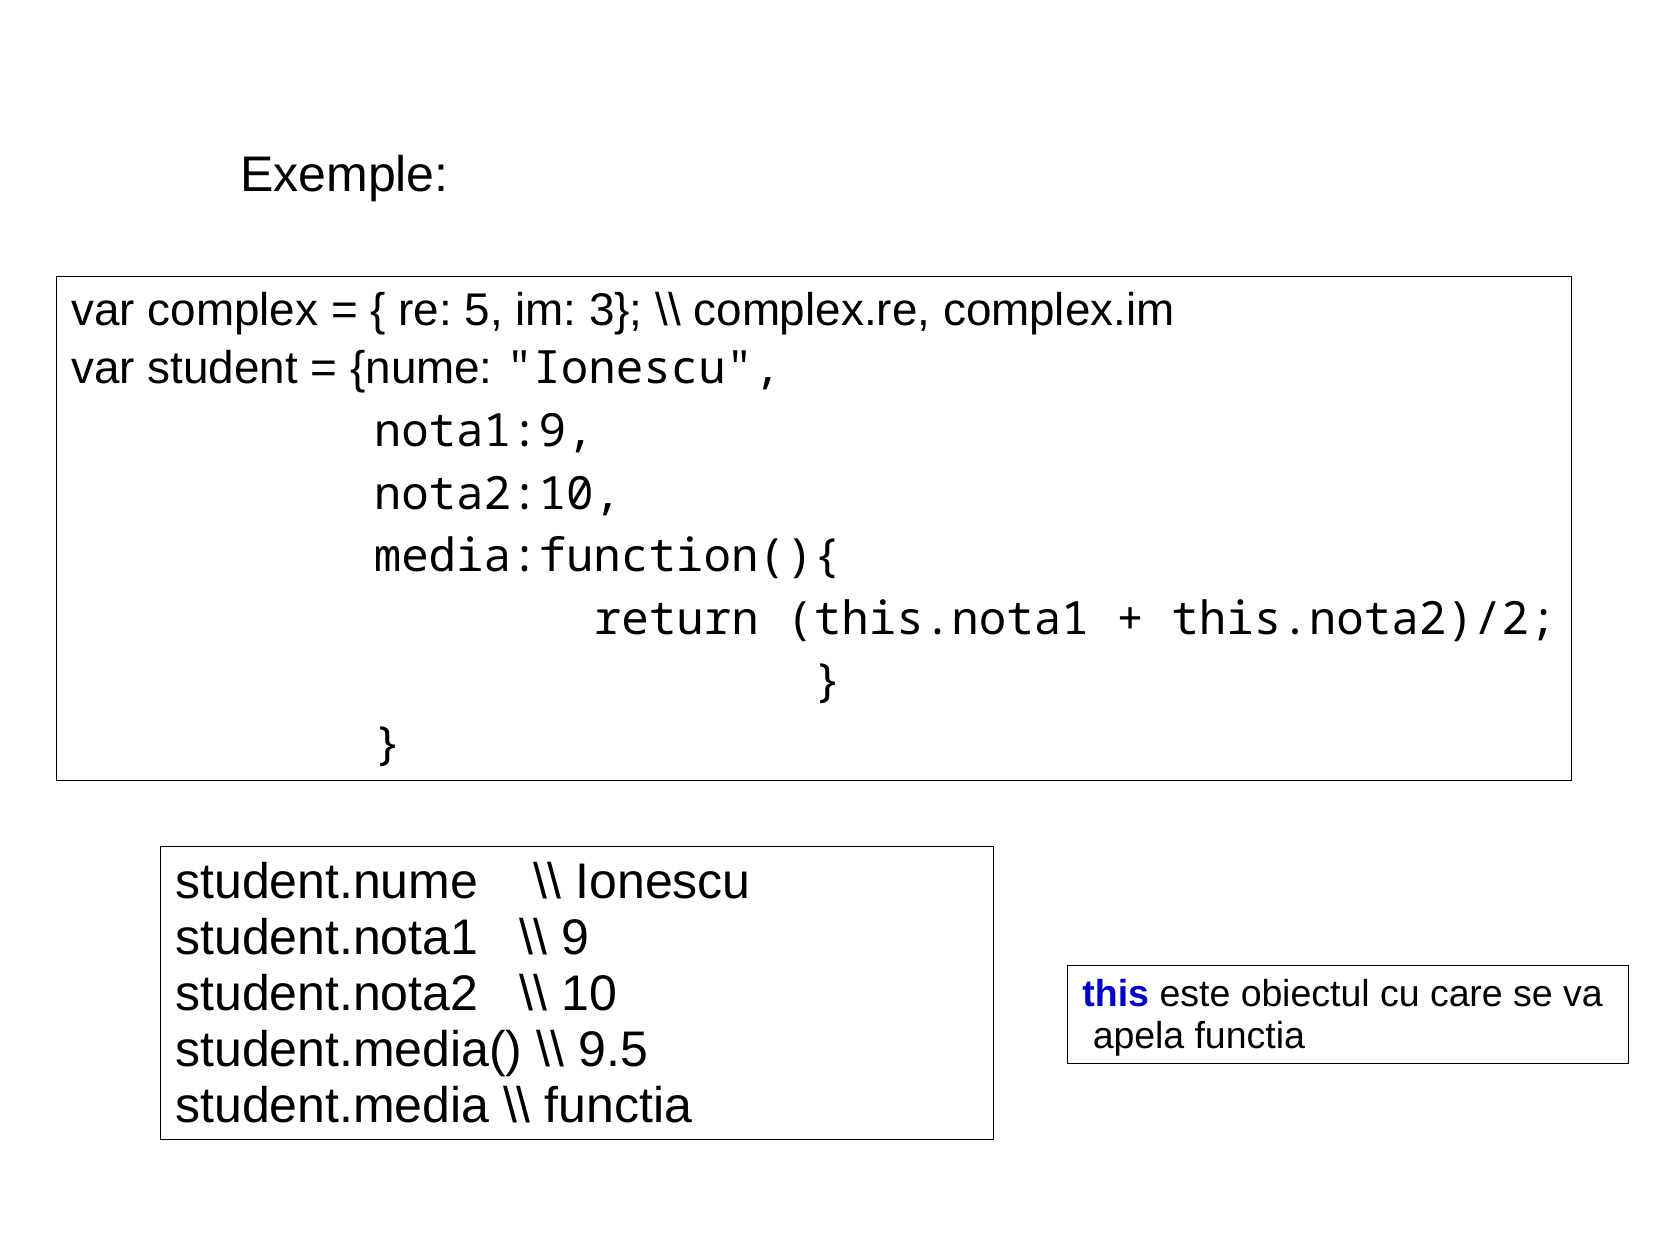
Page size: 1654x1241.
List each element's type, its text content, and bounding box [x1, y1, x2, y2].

text_box student.nume \\ Ionescu student.nota1 \\ 9 student.nota2 \\ 10 student.media() \\ 9.5 student.media \\ functia [160, 846, 994, 1140]
text_box Exemple: [225, 138, 464, 252]
text_box var complex = { re: 5, im: 3}; \\ complex.re, complex.im var student = {nume: "Ionescu", nota1:9, nota2:10, media:function(){ return (this.nota1 + this.nota2)/2; } } [56, 276, 1572, 716]
text_box this este obiectul cu care se va apela functia [1067, 965, 1629, 1064]
